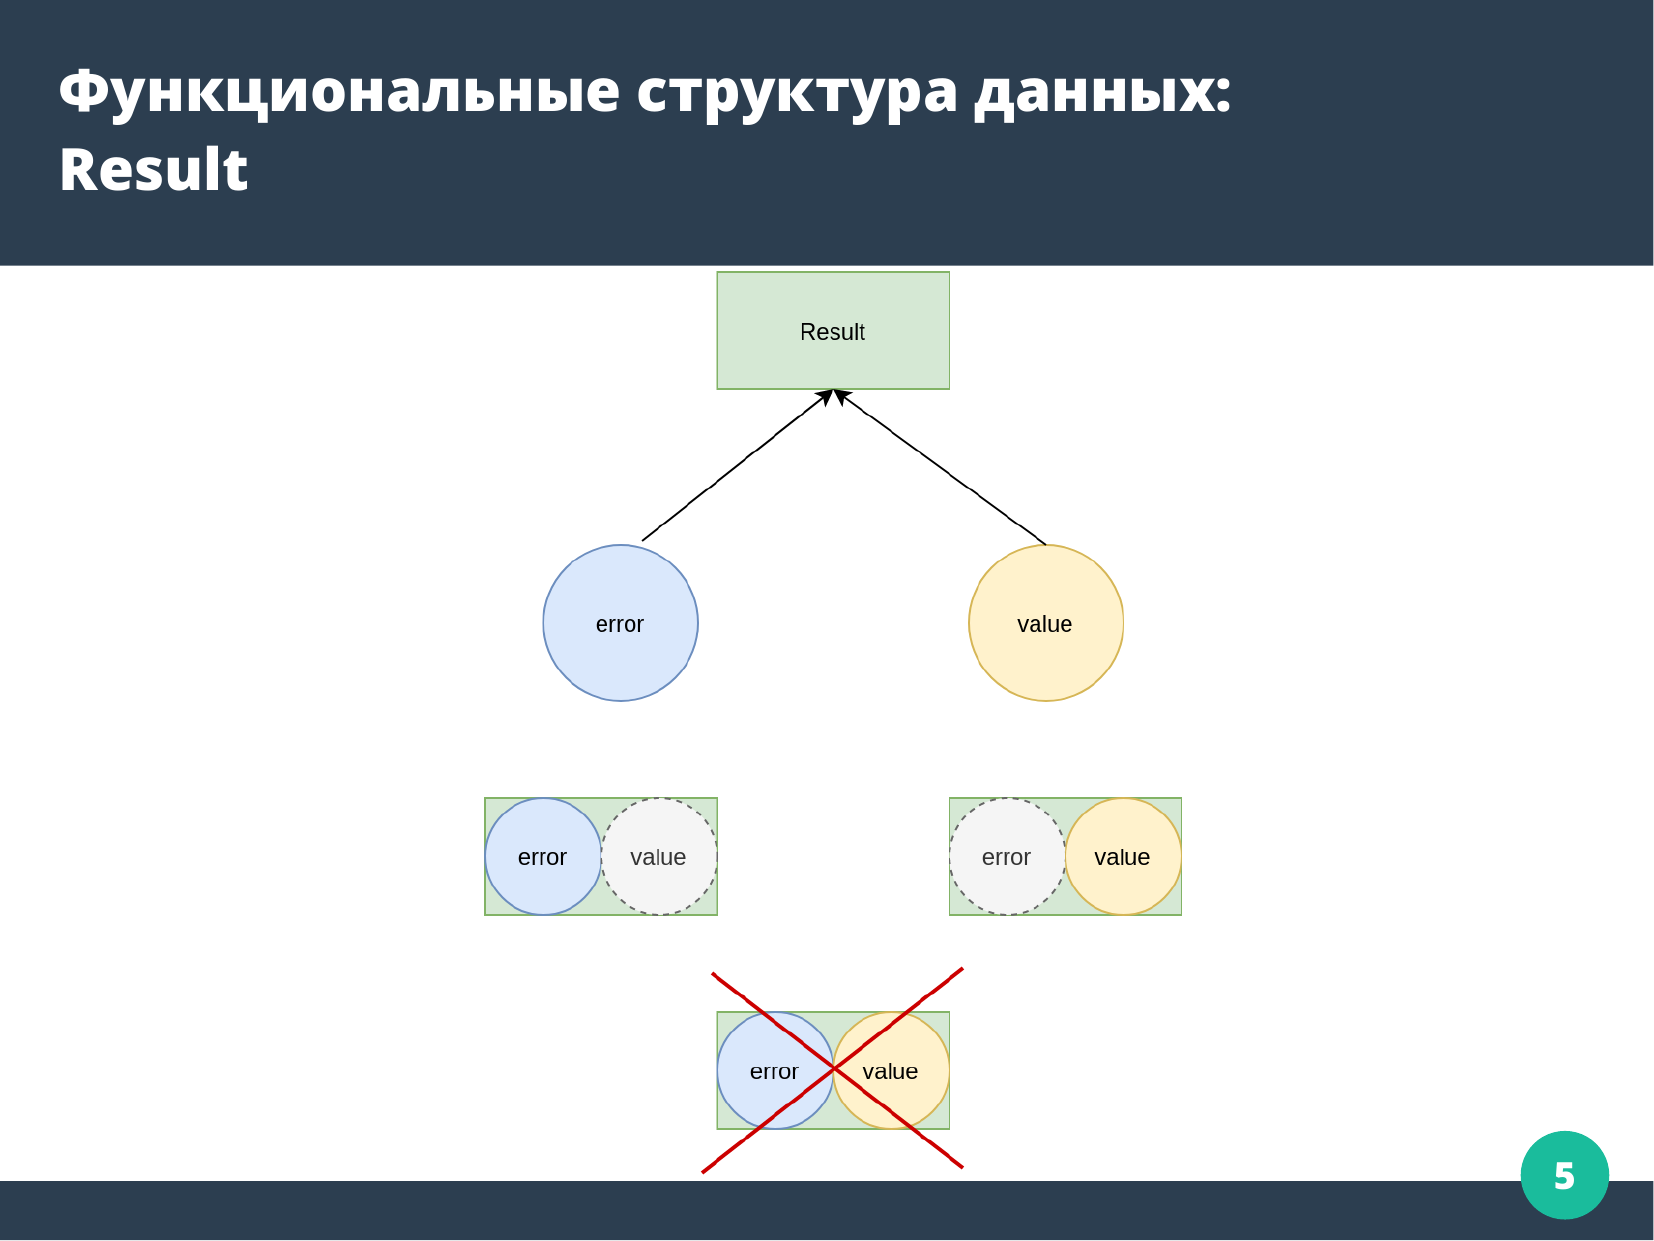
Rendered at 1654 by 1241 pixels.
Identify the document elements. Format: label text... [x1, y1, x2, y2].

picture [484, 271, 1182, 1176]
title Функциональные структура данных: Result [59, 49, 1595, 207]
